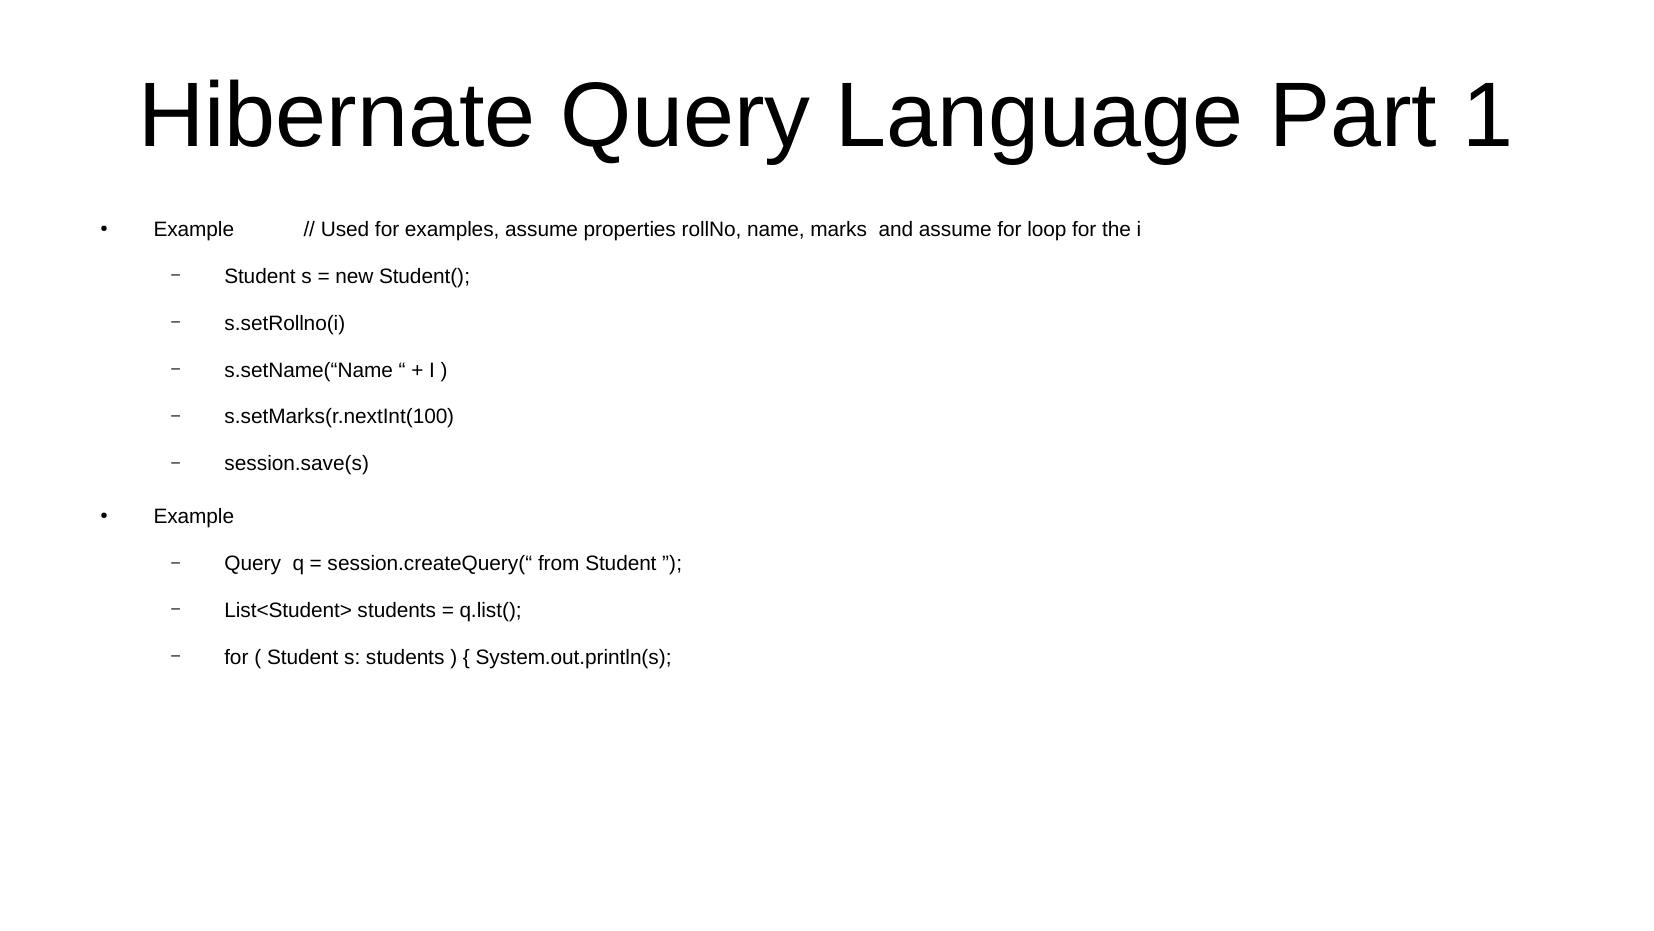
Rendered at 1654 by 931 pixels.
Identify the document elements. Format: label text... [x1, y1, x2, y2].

list Example // Used for examples, assume properties rollNo, name, marks and assume for loop for the i Student s = new Student(); s.setRollno(i) s.setName(“Name “ + I ) s.setMarks(r.nextInt(100) session.save(s) Example Query q = session.createQuery(“ from Student ”); List<Student> students = q.list(); for ( Student s: students ) { System.out.println(s); [82, 217, 1621, 901]
title Hibernate Query Language Part 1 [82, 37, 1571, 193]
